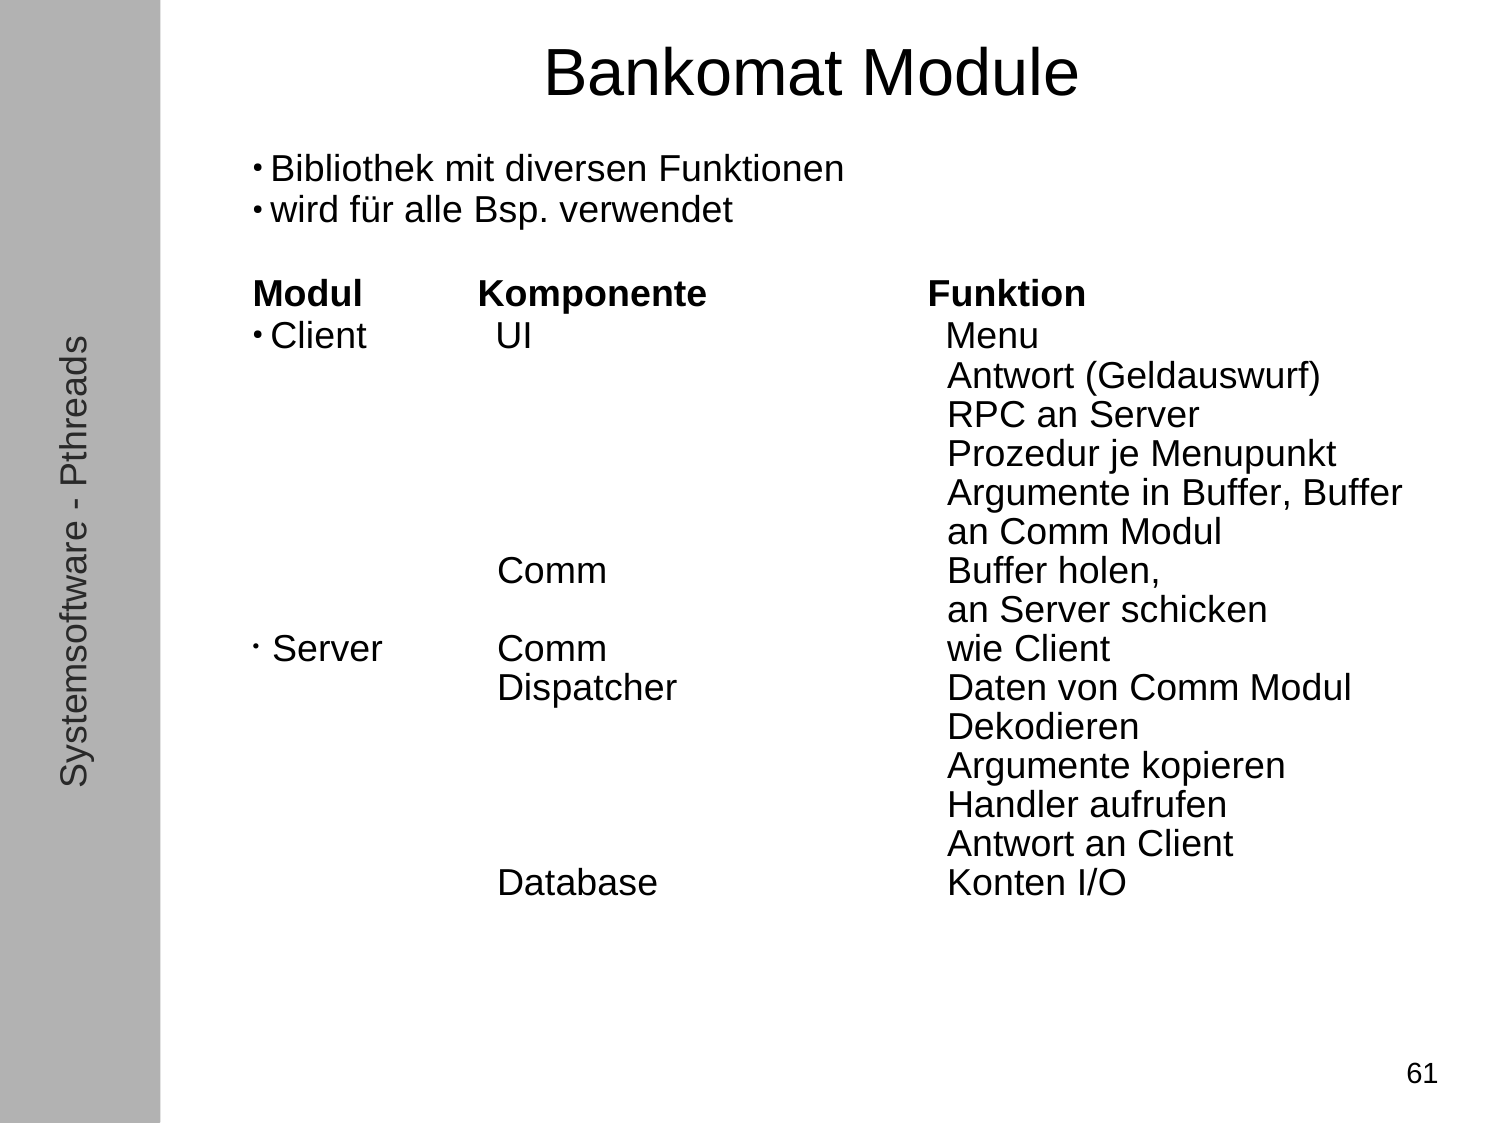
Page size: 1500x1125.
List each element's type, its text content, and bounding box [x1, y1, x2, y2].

chart [500, 478, 1034, 615]
text_box Bankomat Module [494, 27, 1130, 123]
text_box <number> [1406, 1057, 1500, 1106]
text_box [0, 0, 160, 1123]
text_box Systemsoftware - Pthreads [47, 1, 121, 1124]
text_box Bibliothek mit diversen Funktionen wird für alle Bsp. verwendet Modul Komponente Funktion Client UI Menu Antwort (Geldauswurf) RPC an Server Prozedur je Menupunkt Argumente in Buffer, Buffer an Comm Modul Comm Buffer holen, an Server schicken Server Comm wie Client Dispatcher Daten von Comm Modul Dekodieren Argumente kopieren Handler aufrufen Antwort an Client Database Konten I/O [237, 139, 1448, 1060]
